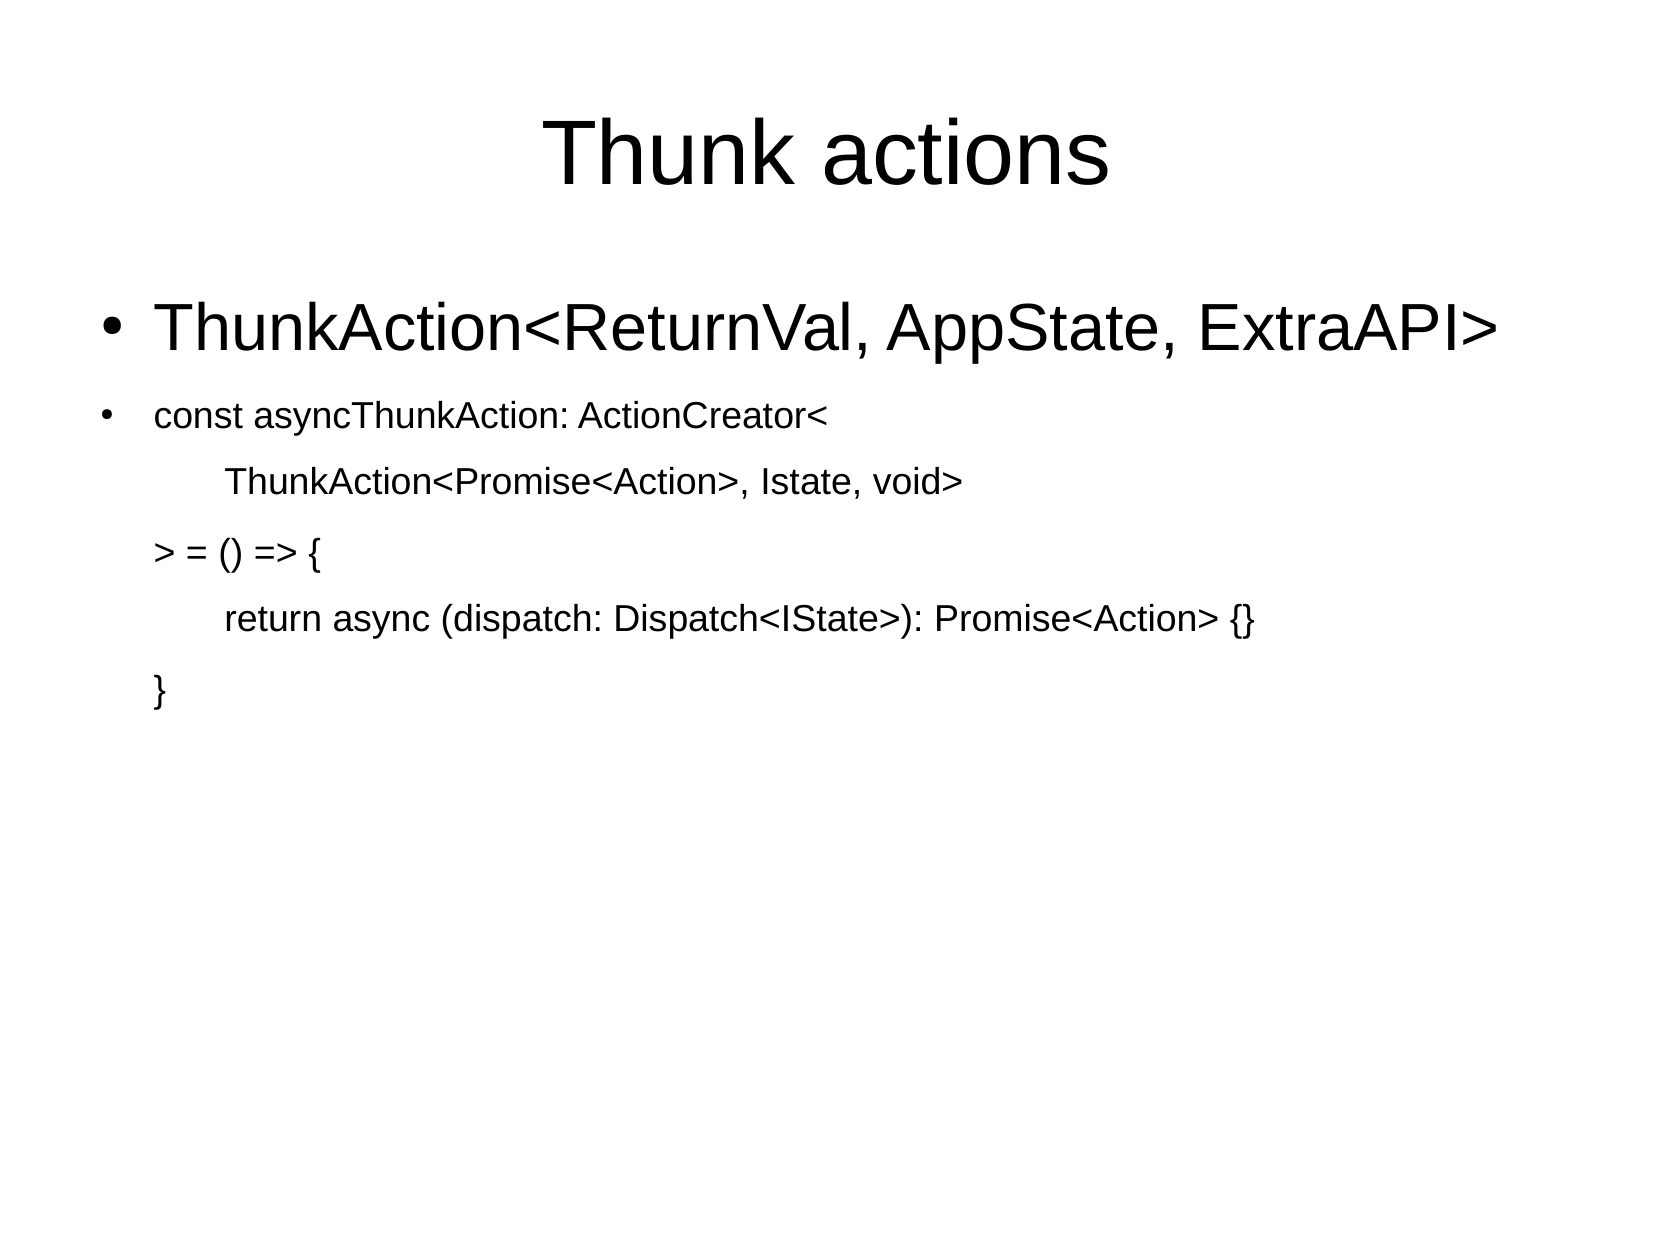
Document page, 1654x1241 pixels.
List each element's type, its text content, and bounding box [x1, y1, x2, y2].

title Thunk actions [82, 49, 1571, 257]
list ThunkAction<ReturnVal, AppState, ExtraAPI> const asyncThunkAction: ActionCreator< ThunkAction<Promise<Action>, Istate, void> > = () => { return async (dispatch: Dispatch<IState>): Promise<Action> {} } [82, 290, 1571, 1010]
